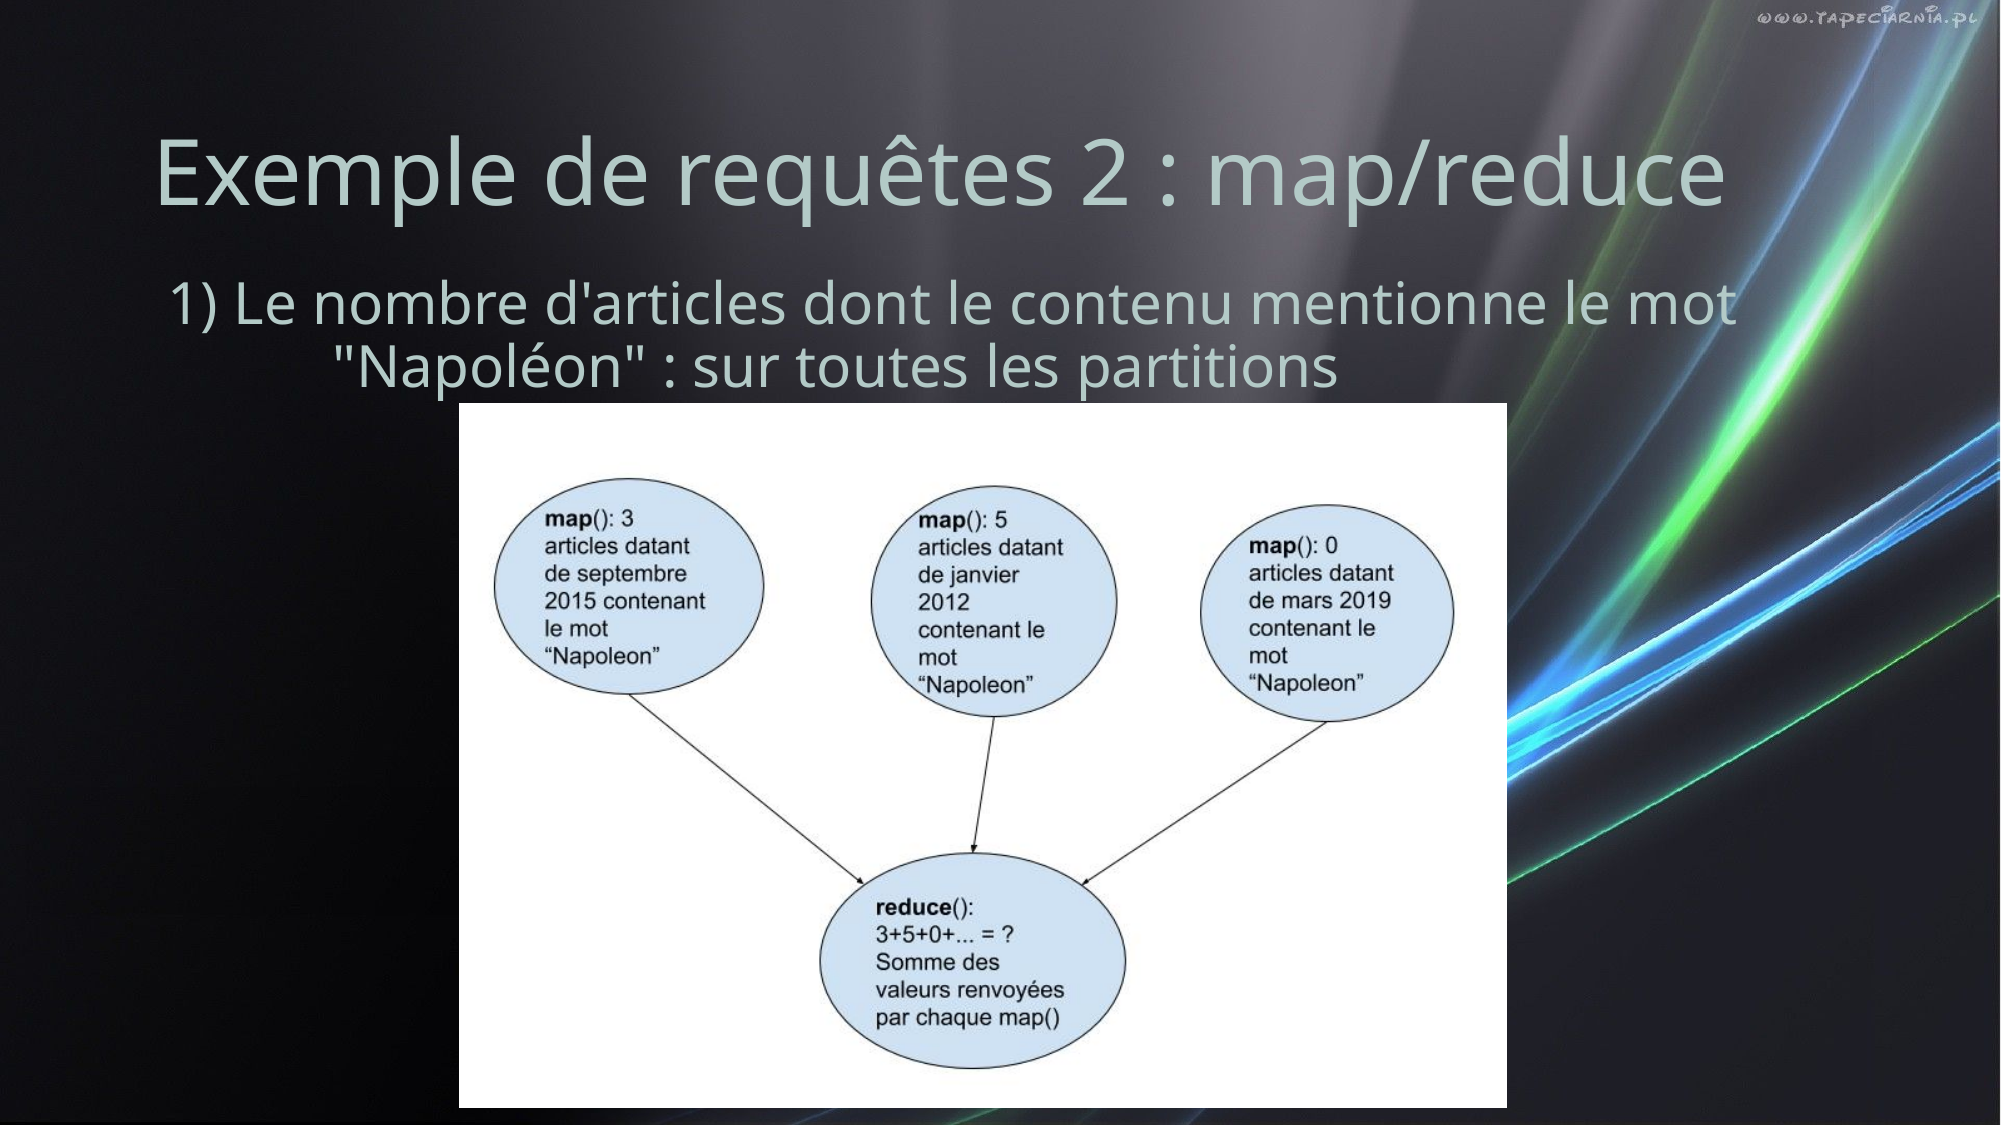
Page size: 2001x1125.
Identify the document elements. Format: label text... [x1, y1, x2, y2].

title Exemple de requêtes 2 : map/reduce [137, 59, 1863, 266]
list 1) Le nombre d'articles dont le contenu mentionne le mot "Napoléon" : sur toutes les partitions [137, 266, 1863, 981]
picture [0, 0, 2001, 1125]
